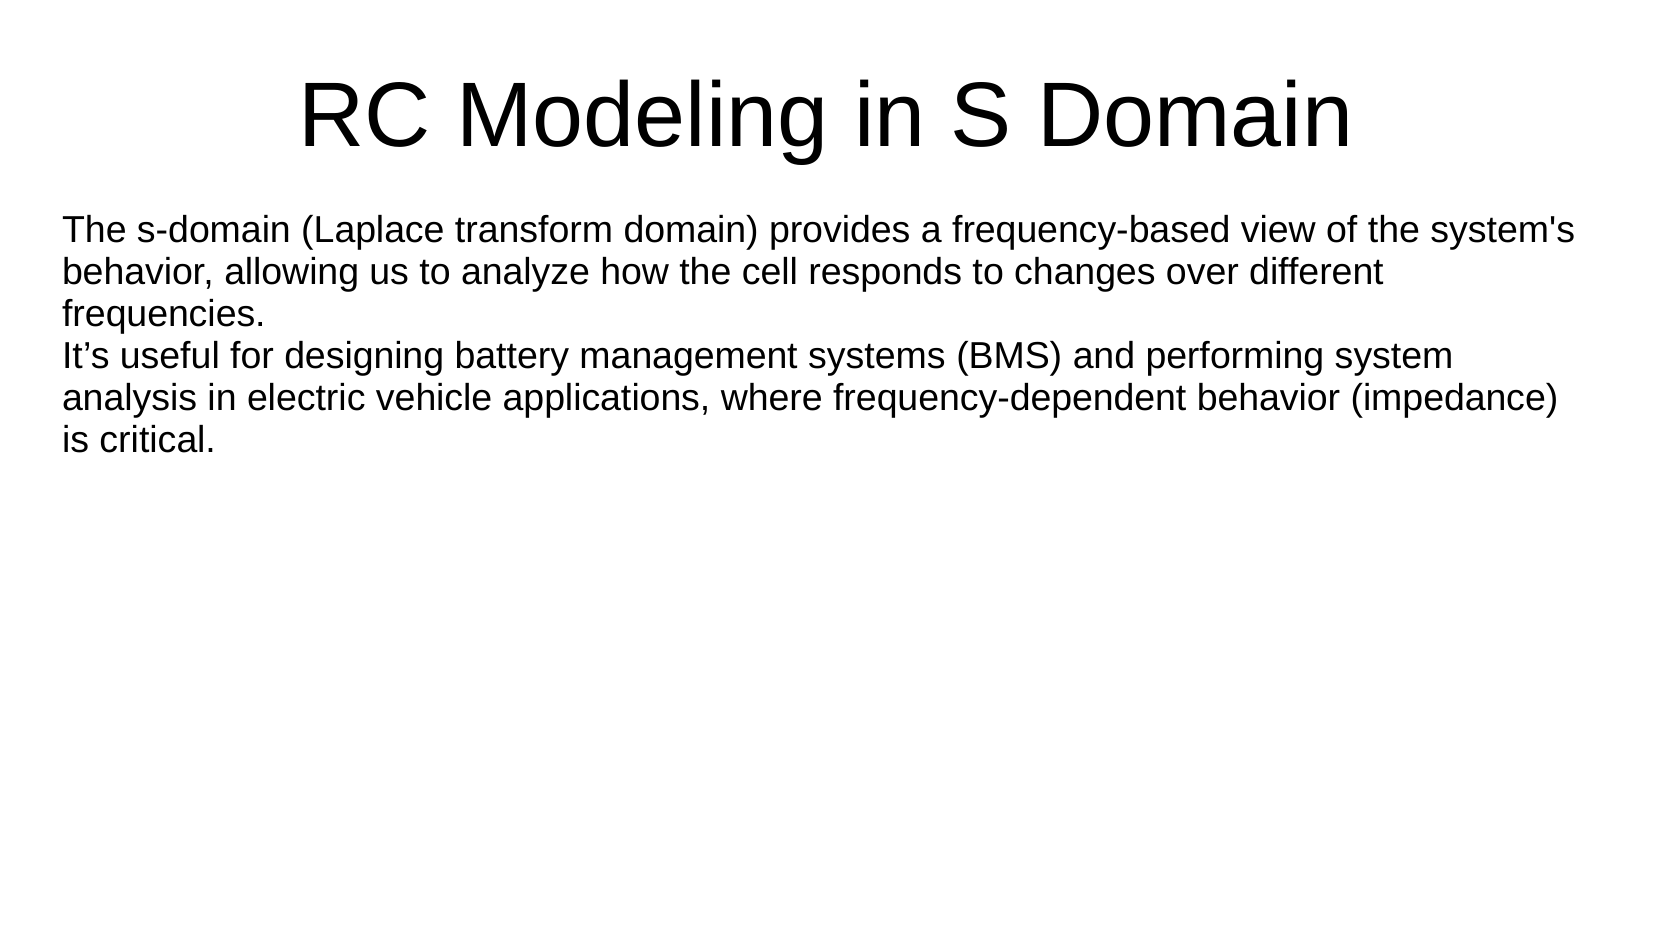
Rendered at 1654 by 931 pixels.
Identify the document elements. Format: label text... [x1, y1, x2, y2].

title RC Modeling in S Domain [82, 37, 1571, 193]
text_box The s-domain (Laplace transform domain) provides a frequency-based view of the system's behavior, allowing us to analyze how the cell responds to changes over different frequencies. It’s useful for designing battery management systems (BMS) and performing system analysis in electric vehicle applications, where frequency-dependent behavior (impedance) is critical. [47, 200, 1595, 468]
